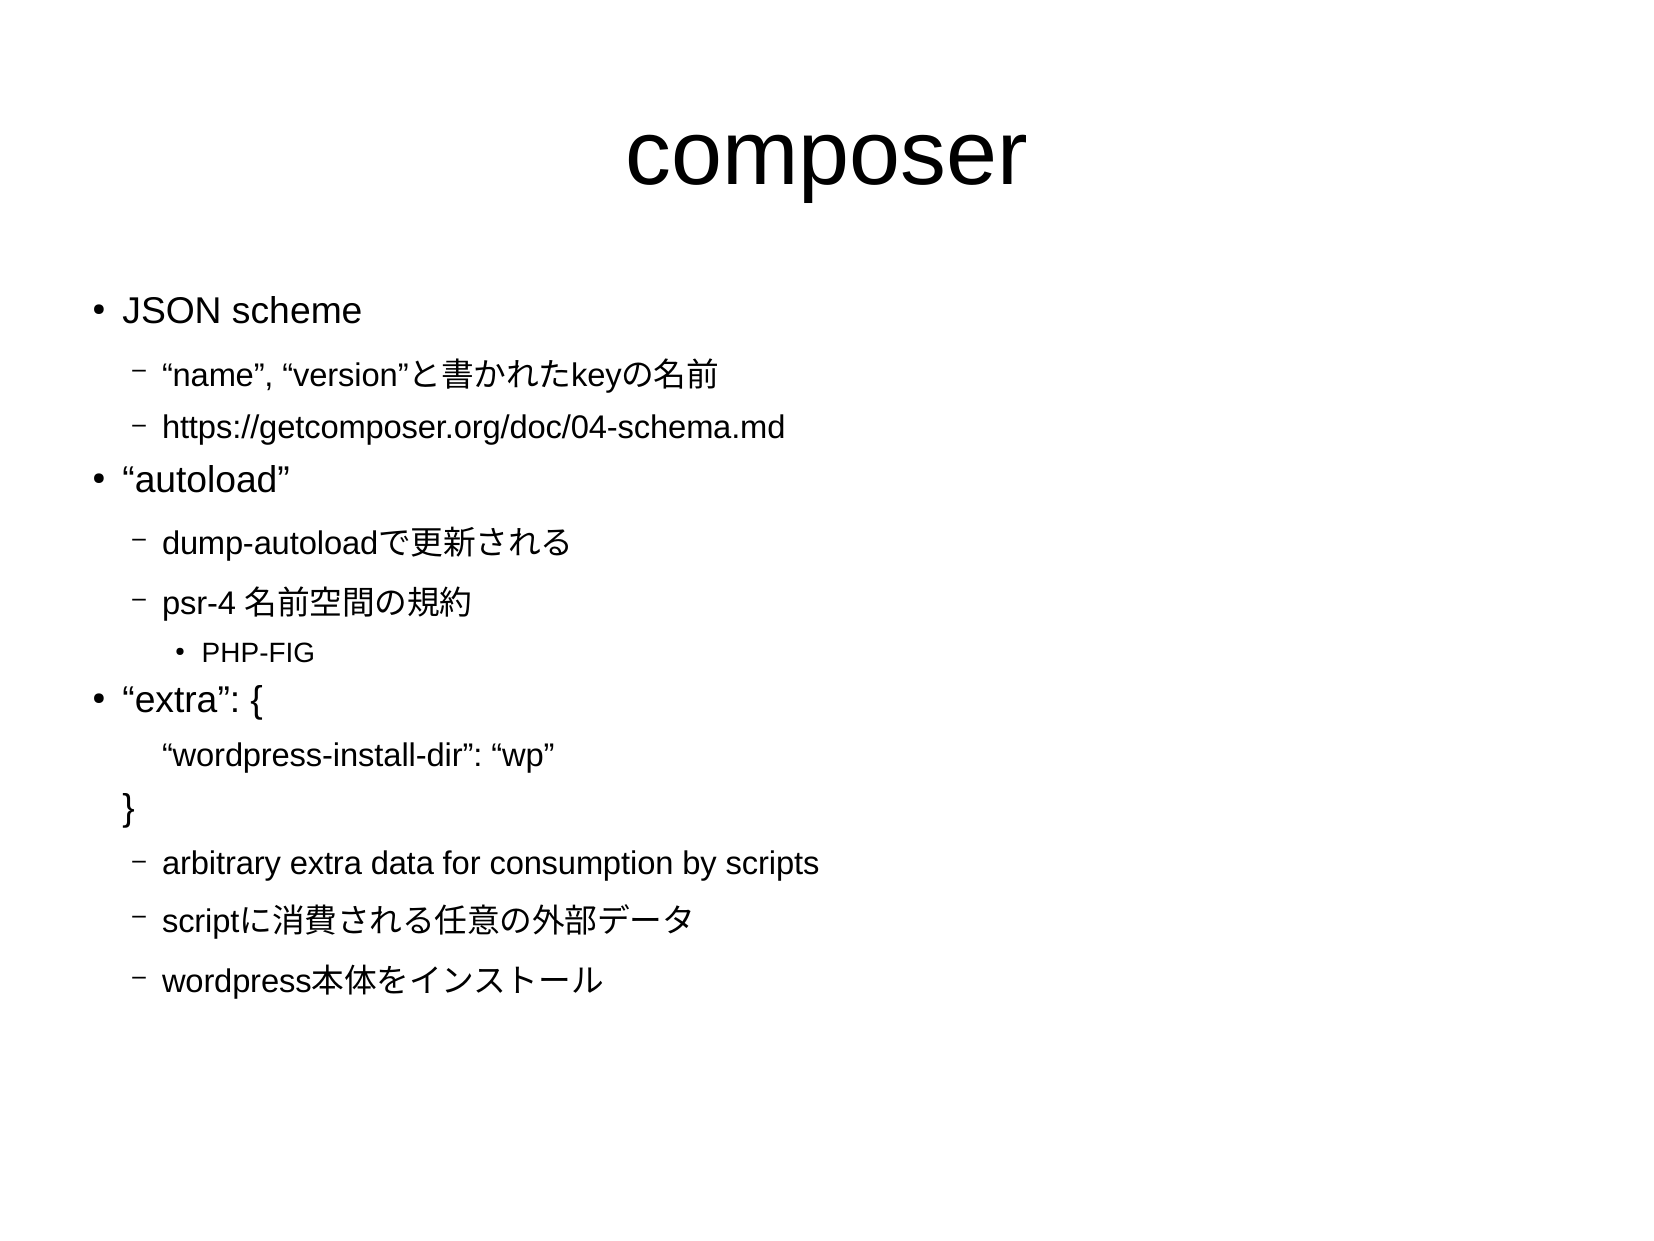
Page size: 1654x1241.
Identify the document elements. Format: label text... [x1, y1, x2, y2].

list JSON scheme “name”, “version”と書かれたkeyの名前 https://getcomposer.org/doc/04-schema.md “autoload” dump-autoloadで更新される psr-4 名前空間の規約 PHP-FIG “extra”: { “wordpress-install-dir”: “wp” } arbitrary extra data for consumption by scripts scriptに消費される任意の外部データ wordpress本体をインストール [82, 290, 1571, 1010]
title composer [82, 49, 1571, 257]
